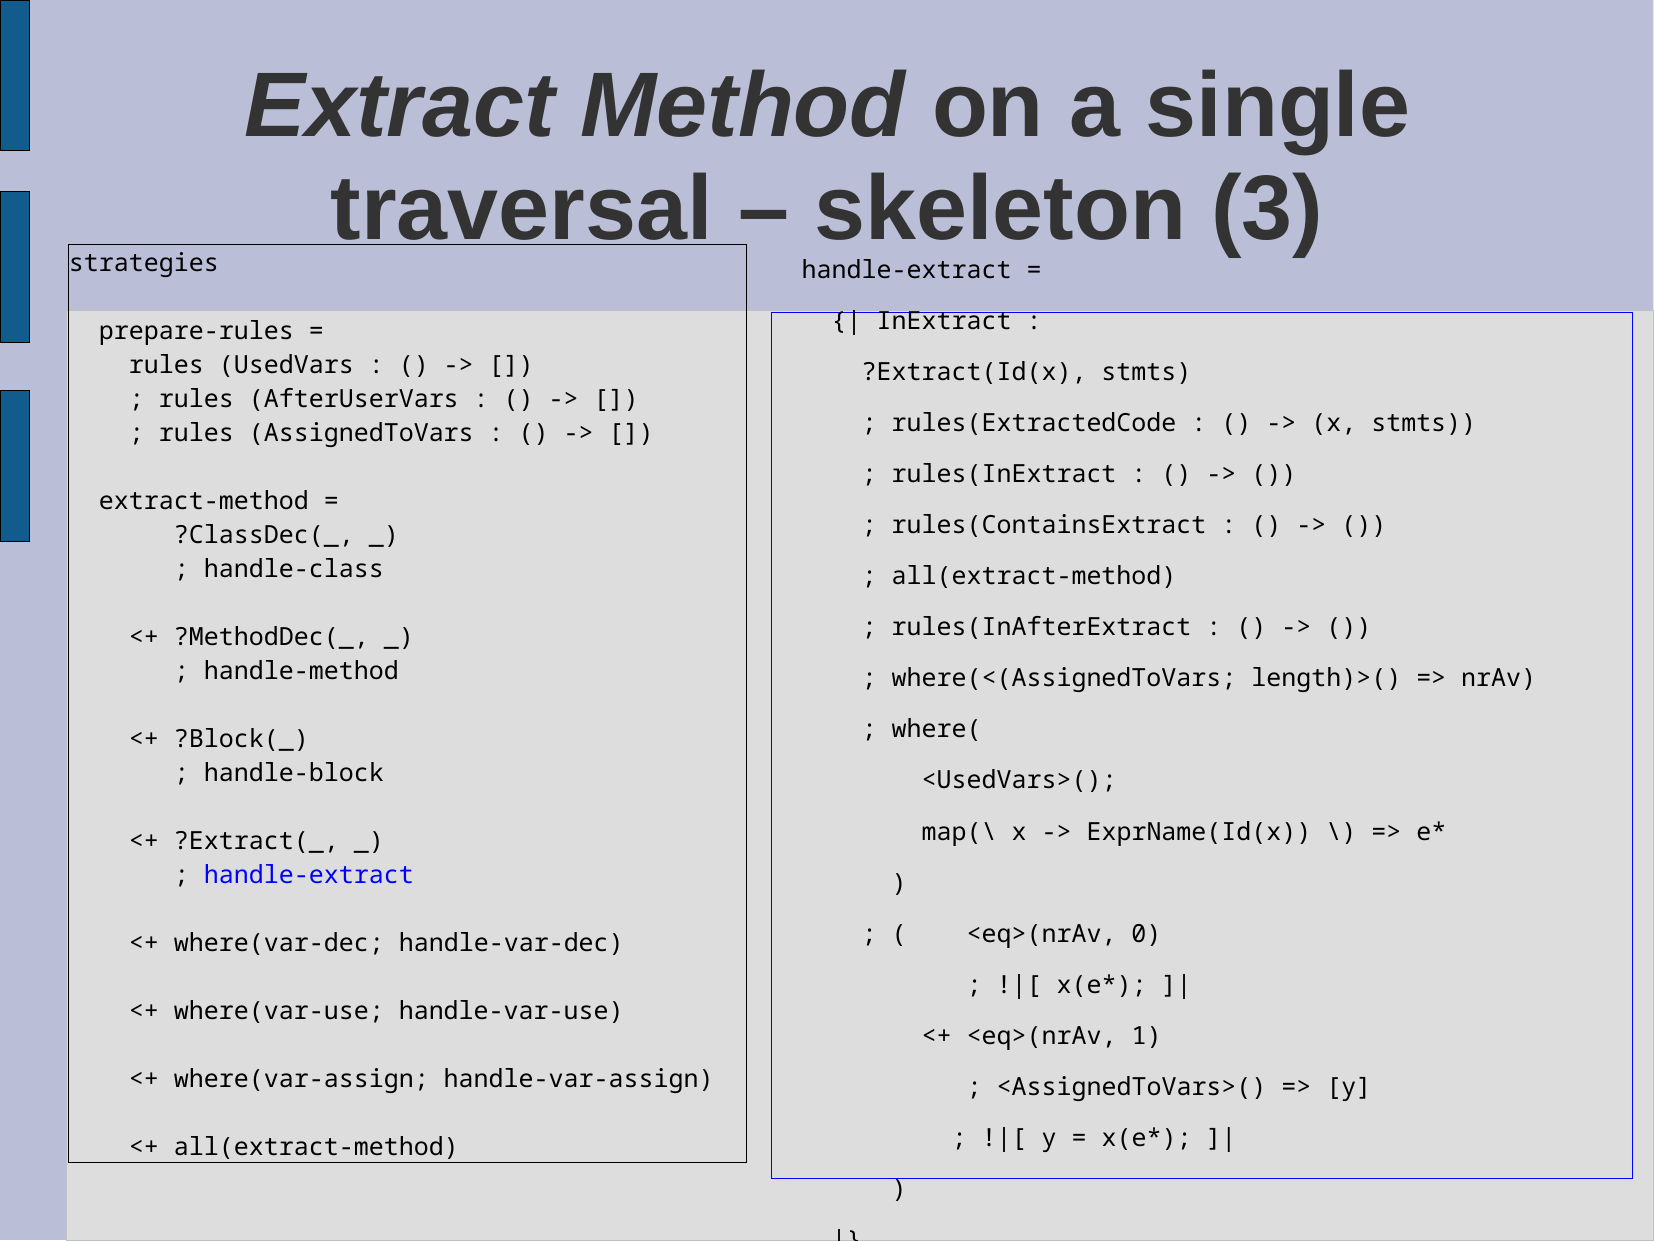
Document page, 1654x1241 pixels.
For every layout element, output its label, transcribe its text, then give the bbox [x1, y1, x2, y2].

text_box strategies prepare-rules = rules (UsedVars : () -> []) ; rules (AfterUserVars : () -> []) ; rules (AssignedToVars : () -> []) extract-method = ?ClassDec(_, _) ; handle-class <+ ?MethodDec(_, _) ; handle-method <+ ?Block(_) ; handle-block <+ ?Extract(_, _) ; handle-extract <+ where(var-dec; handle-var-dec) <+ where(var-use; handle-var-use) <+ where(var-assign; handle-var-assign) <+ all(extract-method) [68, 312, 747, 1095]
title Extract Method on a single traversal – skeleton (3) [121, 49, 1534, 263]
text_box handle-extract = {| InExtract : ?Extract(Id(x), stmts) ; rules(ExtractedCode : () -> (x, stmts)) ; rules(InExtract : () -> ()) ; rules(ContainsExtract : () -> ()) ; all(extract-method) ; rules(InAfterExtract : () -> ()) ; where(<(AssignedToVars; length)>() => nrAv) ; where( <UsedVars>(); map(\ x -> ExprName(Id(x)) \) => e* ) ; ( <eq>(nrAv, 0) ; !|[ x(e*); ]| <+ <eq>(nrAv, 1) ; <AssignedToVars>() => [y] ; !|[ y = x(e*); ]| ) |} [771, 312, 1633, 1179]
